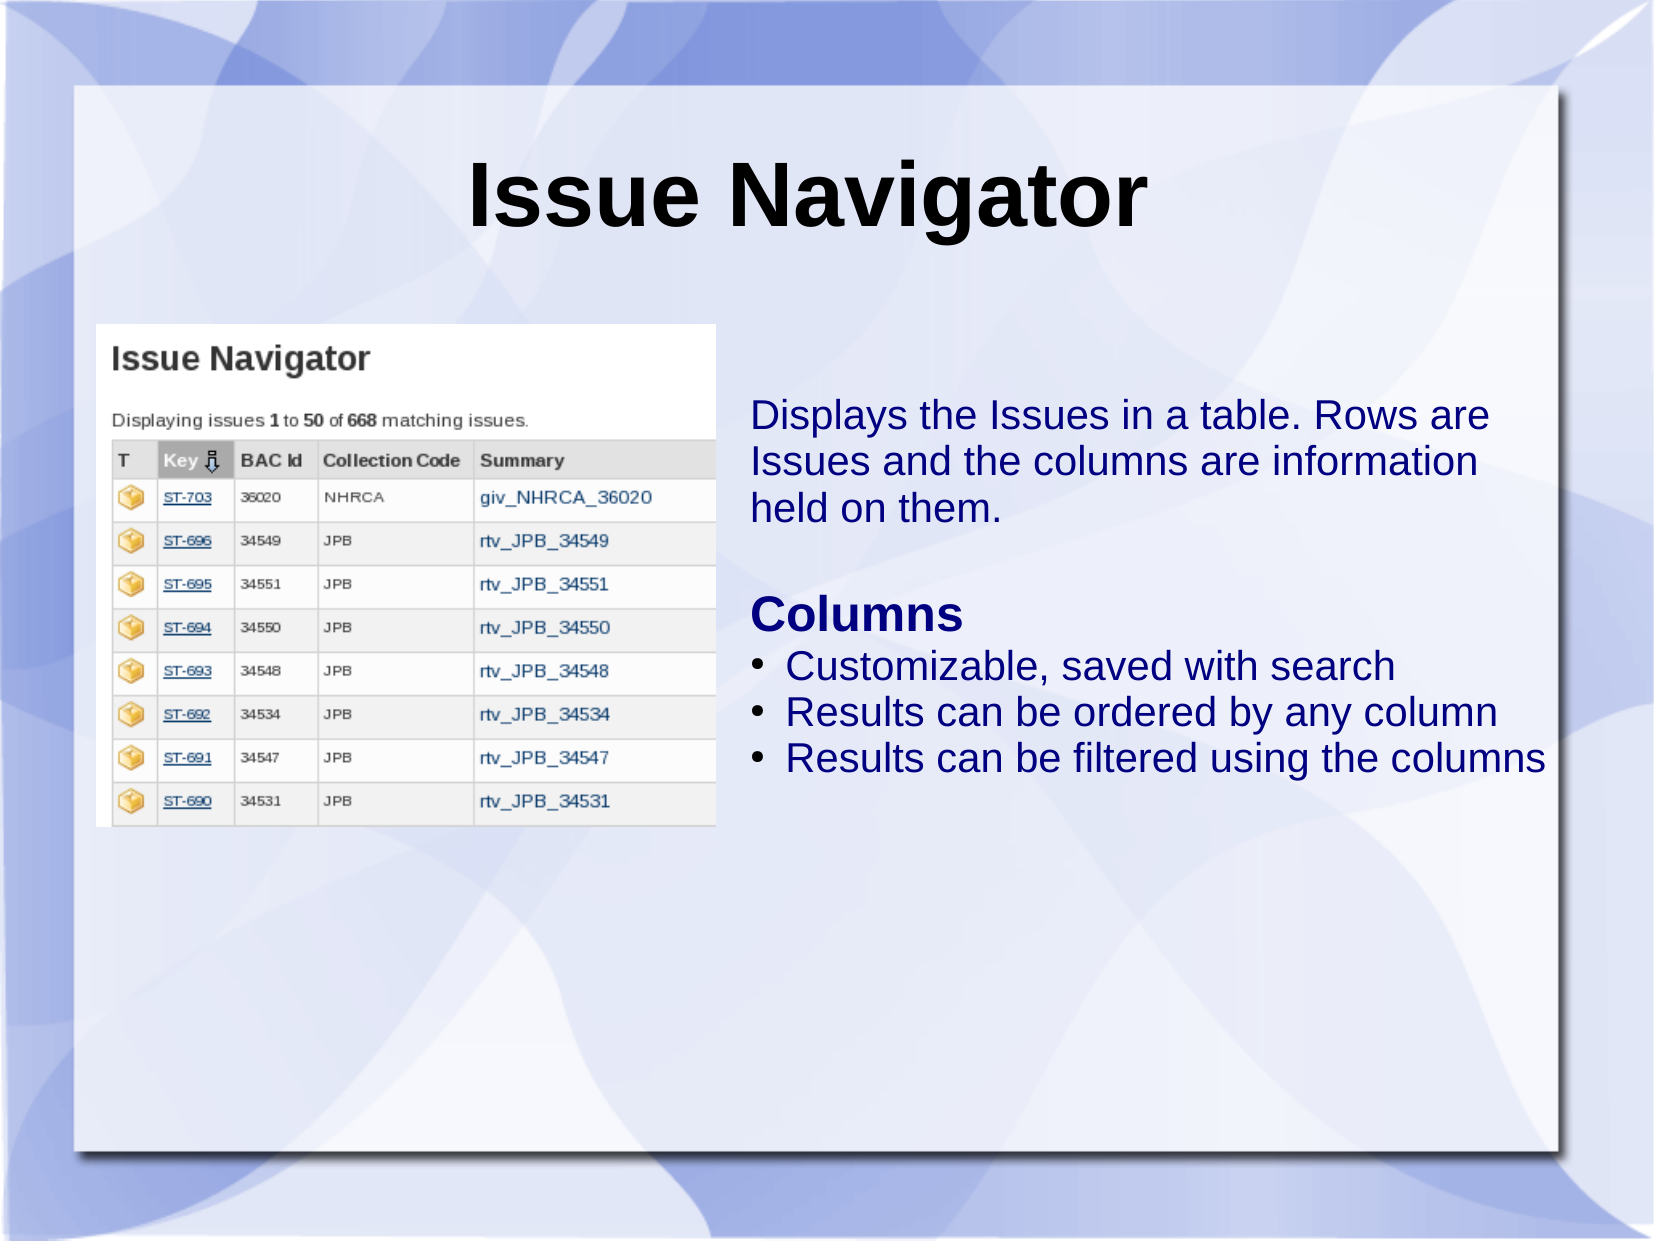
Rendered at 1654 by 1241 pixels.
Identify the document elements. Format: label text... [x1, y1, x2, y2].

subtitle Displays the Issues in a table. Rows are Issues and the columns are information held on them. Columns Customizable, saved with search Results can be ordered by any column Results can be filtered using the columns [750, 177, 1567, 1201]
title Issue Navigator [82, 90, 1536, 298]
picture [0, 0, 1654, 1241]
